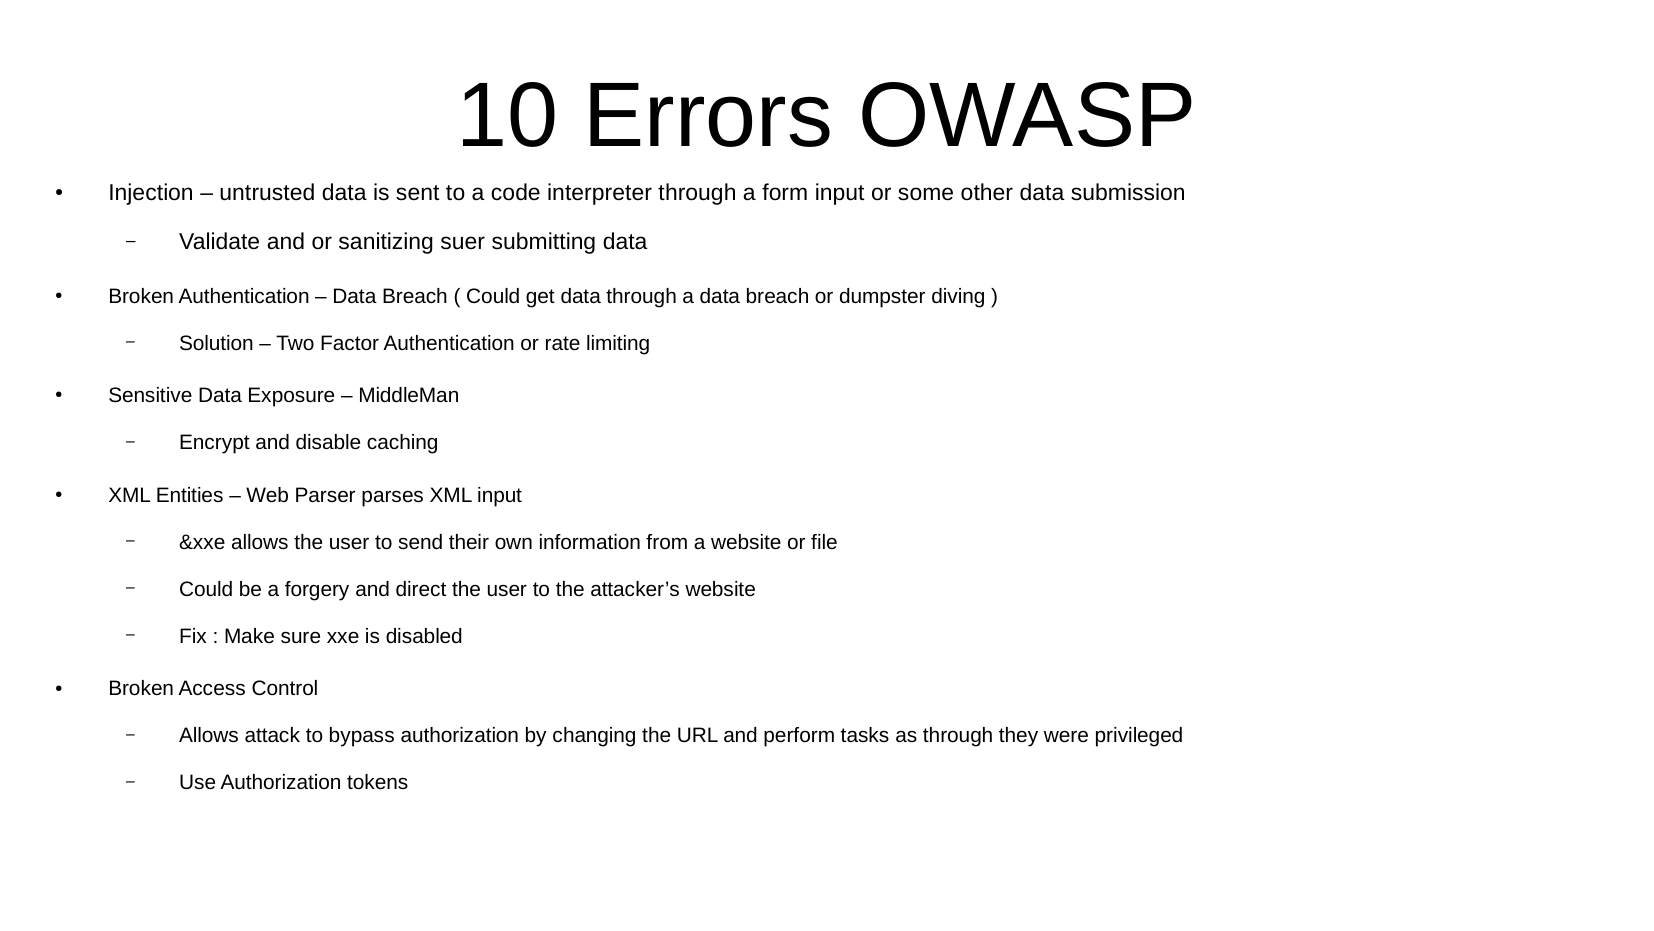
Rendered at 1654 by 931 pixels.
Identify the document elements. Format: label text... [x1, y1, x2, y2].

list Injection – untrusted data is sent to a code interpreter through a form input or some other data submission Validate and or sanitizing suer submitting data Broken Authentication – Data Breach ( Could get data through a data breach or dumpster diving ) Solution – Two Factor Authentication or rate limiting Sensitive Data Exposure – MiddleMan Encrypt and disable caching XML Entities – Web Parser parses XML input &xxe allows the user to send their own information from a website or file Could be a forgery and direct the user to the attacker’s website Fix : Make sure xxe is disabled Broken Access Control Allows attack to bypass authorization by changing the URL and perform tasks as through they were privileged Use Authorization tokens [37, 180, 1568, 901]
title 10 Errors OWASP [82, 37, 1571, 193]
